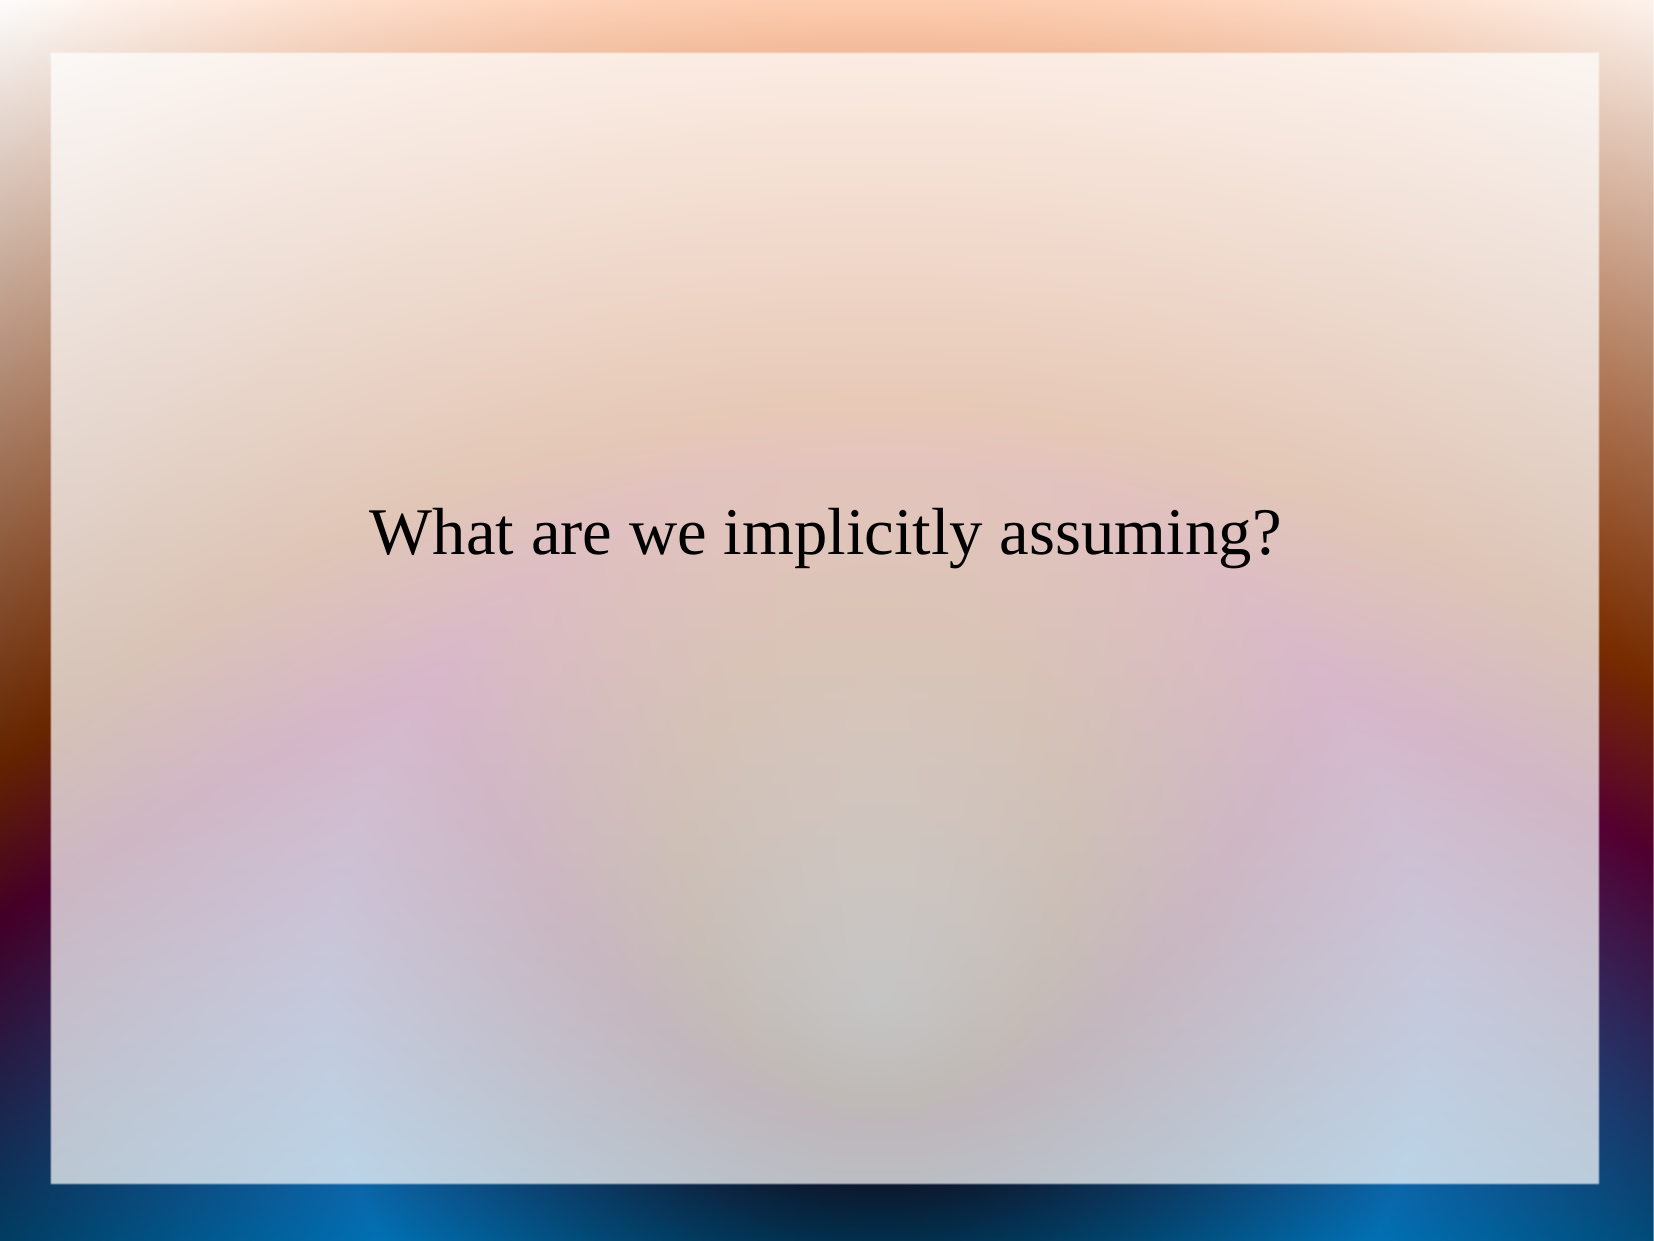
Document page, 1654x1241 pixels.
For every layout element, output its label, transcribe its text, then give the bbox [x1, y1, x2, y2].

picture [0, 0, 1654, 1241]
subtitle What are we implicitly assuming? [82, 55, 1571, 1010]
